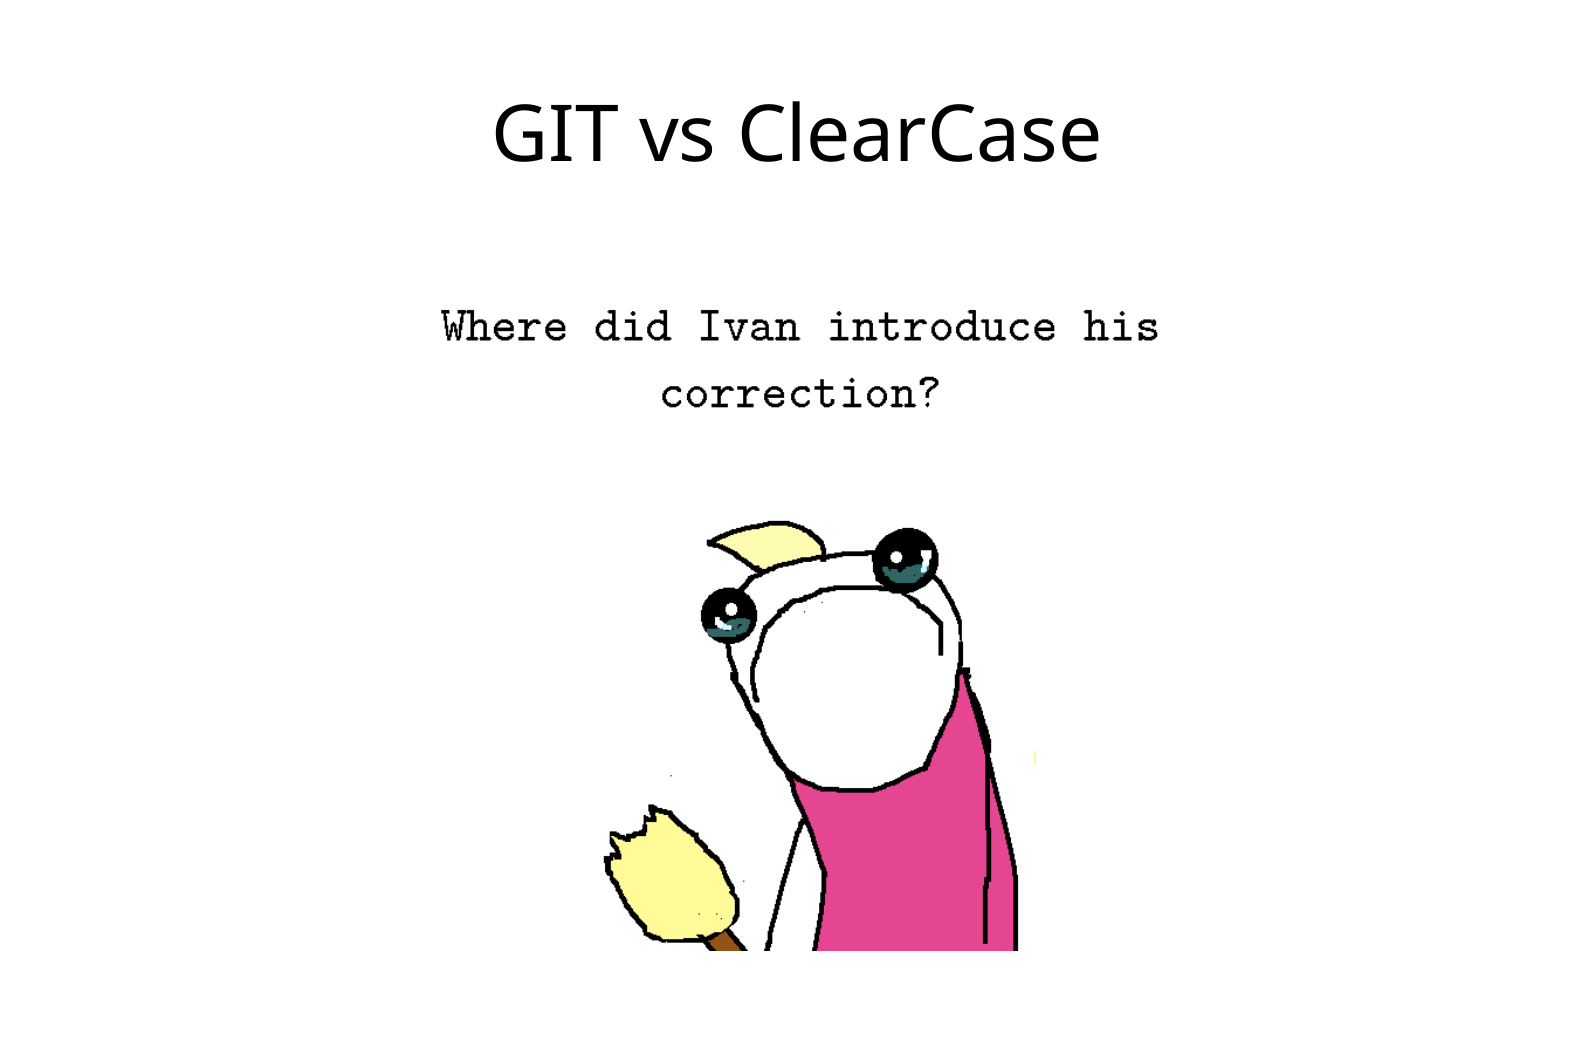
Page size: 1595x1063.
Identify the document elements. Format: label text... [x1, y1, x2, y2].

title GIT vs ClearCase [79, 42, 1515, 220]
picture [329, 248, 1265, 951]
